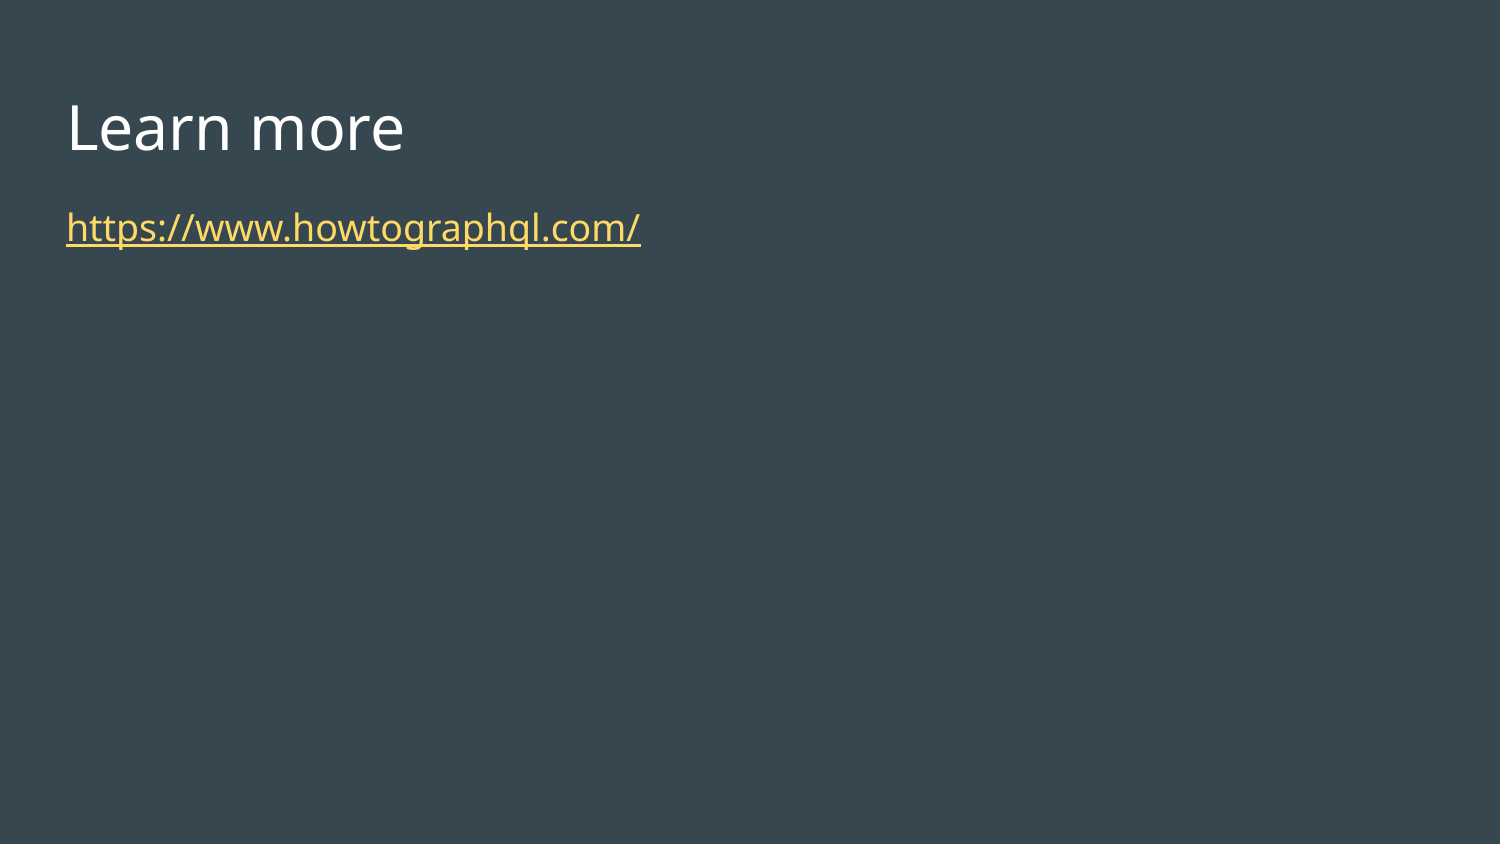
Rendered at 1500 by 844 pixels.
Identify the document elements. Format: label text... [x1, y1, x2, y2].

title Learn more [51, 72, 1449, 167]
list https://www.howtographql.com/ [51, 189, 1449, 750]
